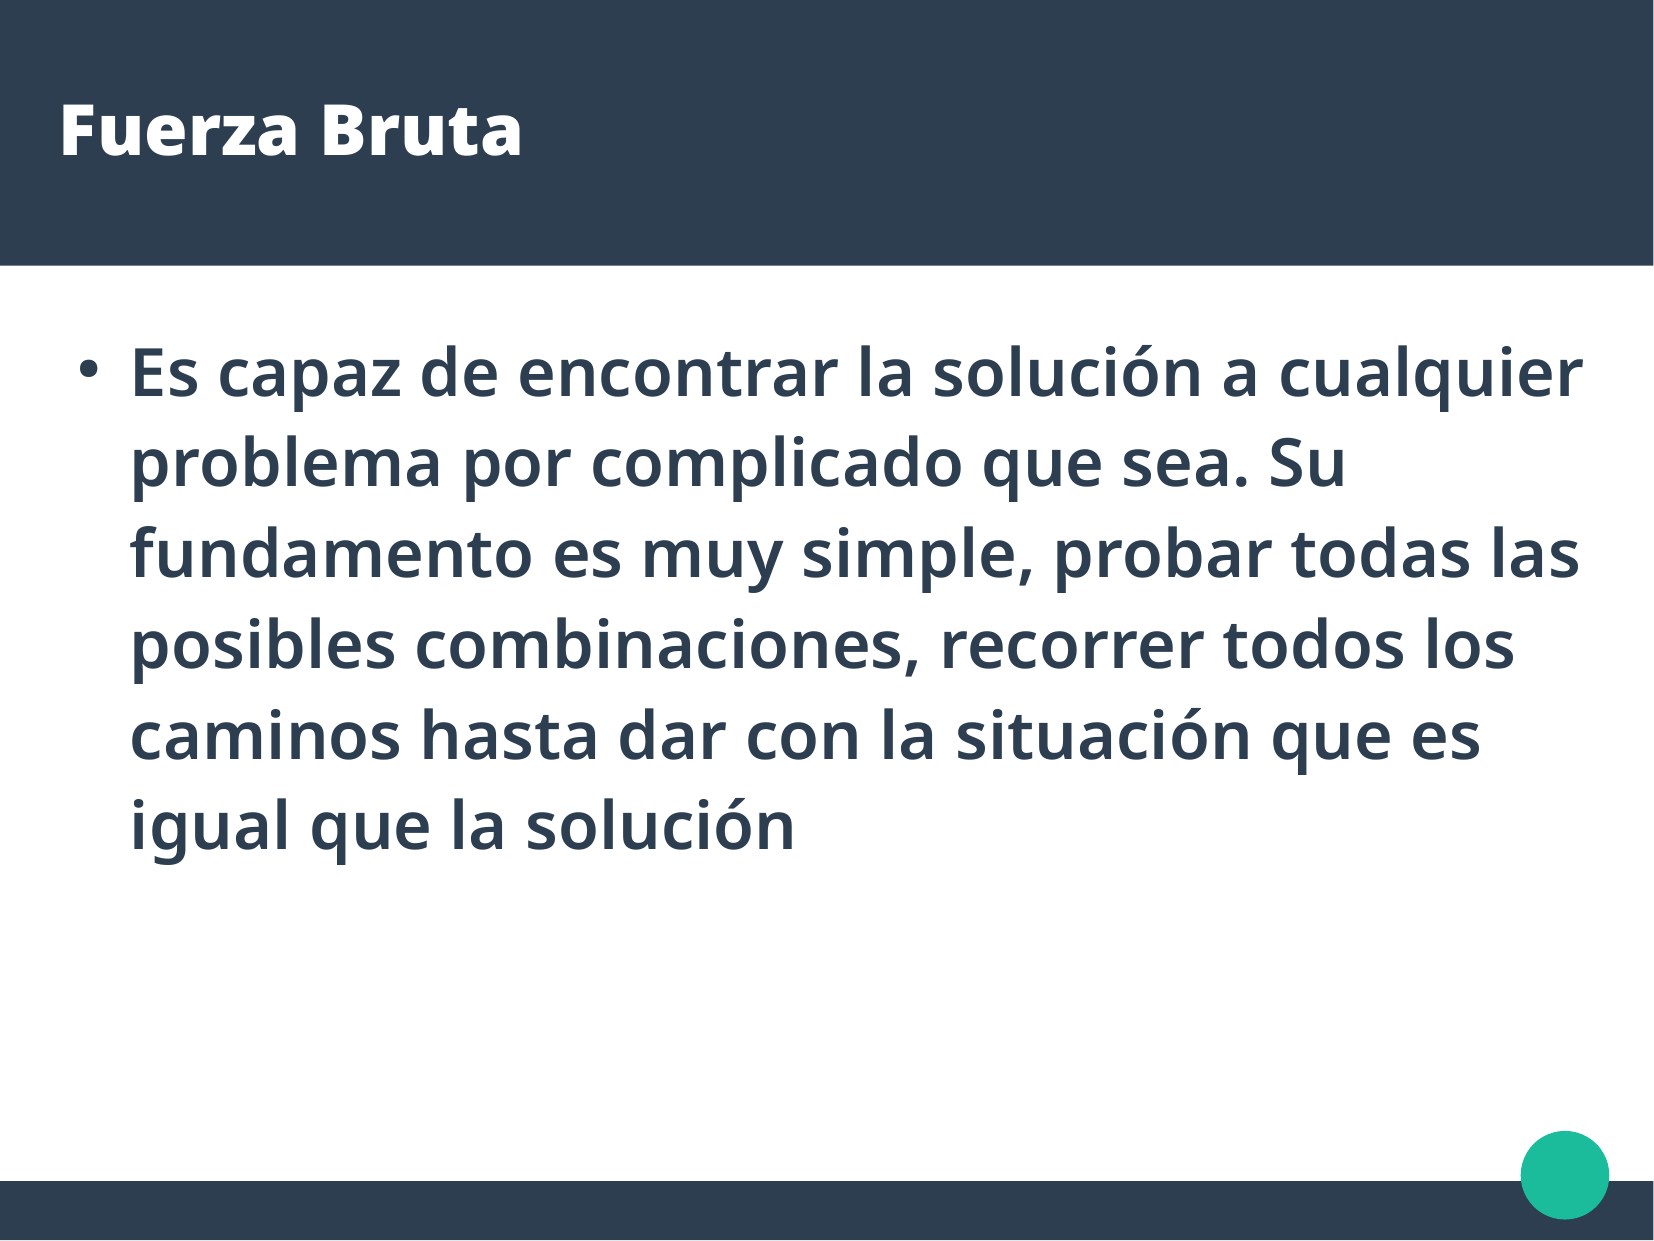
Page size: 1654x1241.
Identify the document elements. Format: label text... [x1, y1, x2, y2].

title Fuerza Bruta [59, 56, 1595, 200]
list Es capaz de encontrar la solución a cualquier problema por complicado que sea. Su fundamento es muy simple, probar todas las posibles combinaciones, recorrer todos los caminos hasta dar con la situación que es igual que la solución [59, 324, 1595, 1152]
